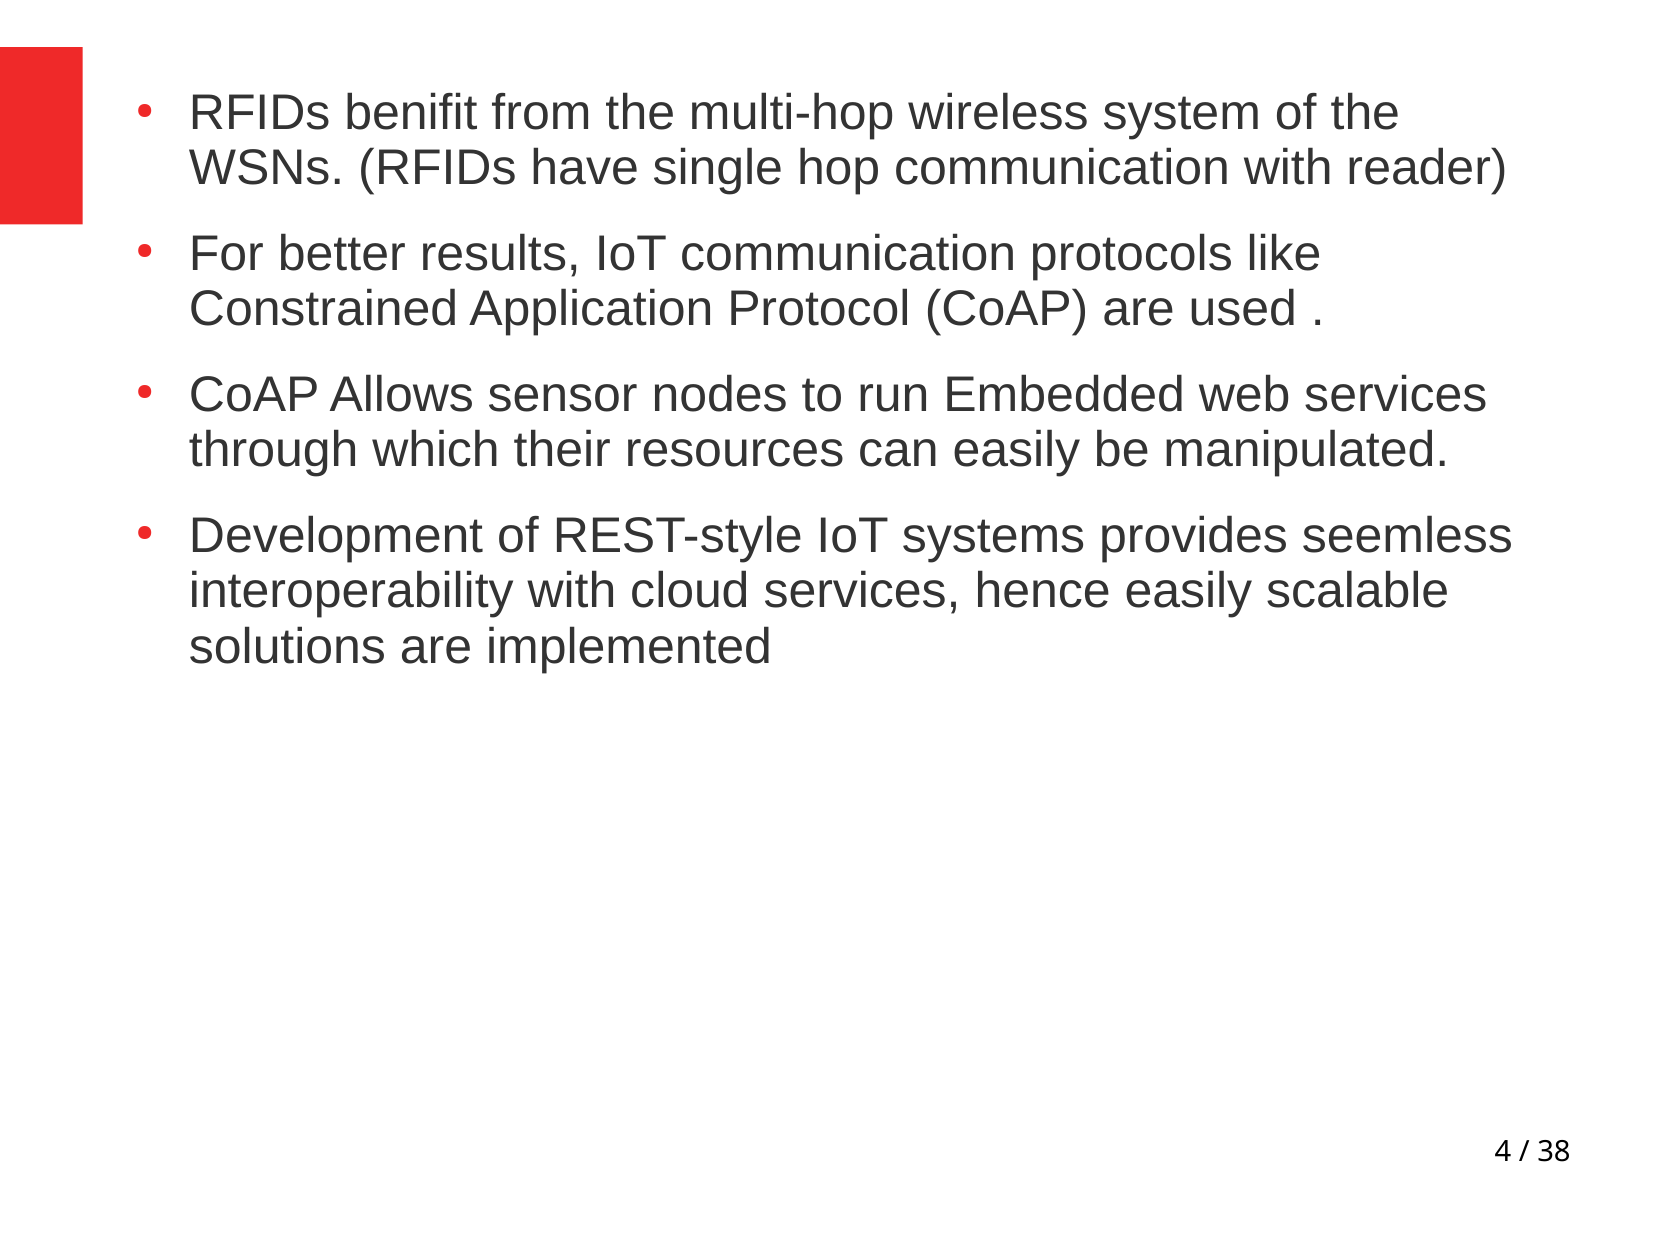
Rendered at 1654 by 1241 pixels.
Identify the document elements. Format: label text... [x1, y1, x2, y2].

list RFIDs benifit from the multi-hop wireless system of the WSNs. (RFIDs have single hop communication with reader) For better results, IoT communication protocols like Constrained Application Protocol (CoAP) are used . CoAP Allows sensor nodes to run Embedded web services through which their resources can easily be manipulated. Development of REST-style IoT systems provides seemless interoperability with cloud services, hence easily scalable solutions are implemented [118, 83, 1536, 804]
